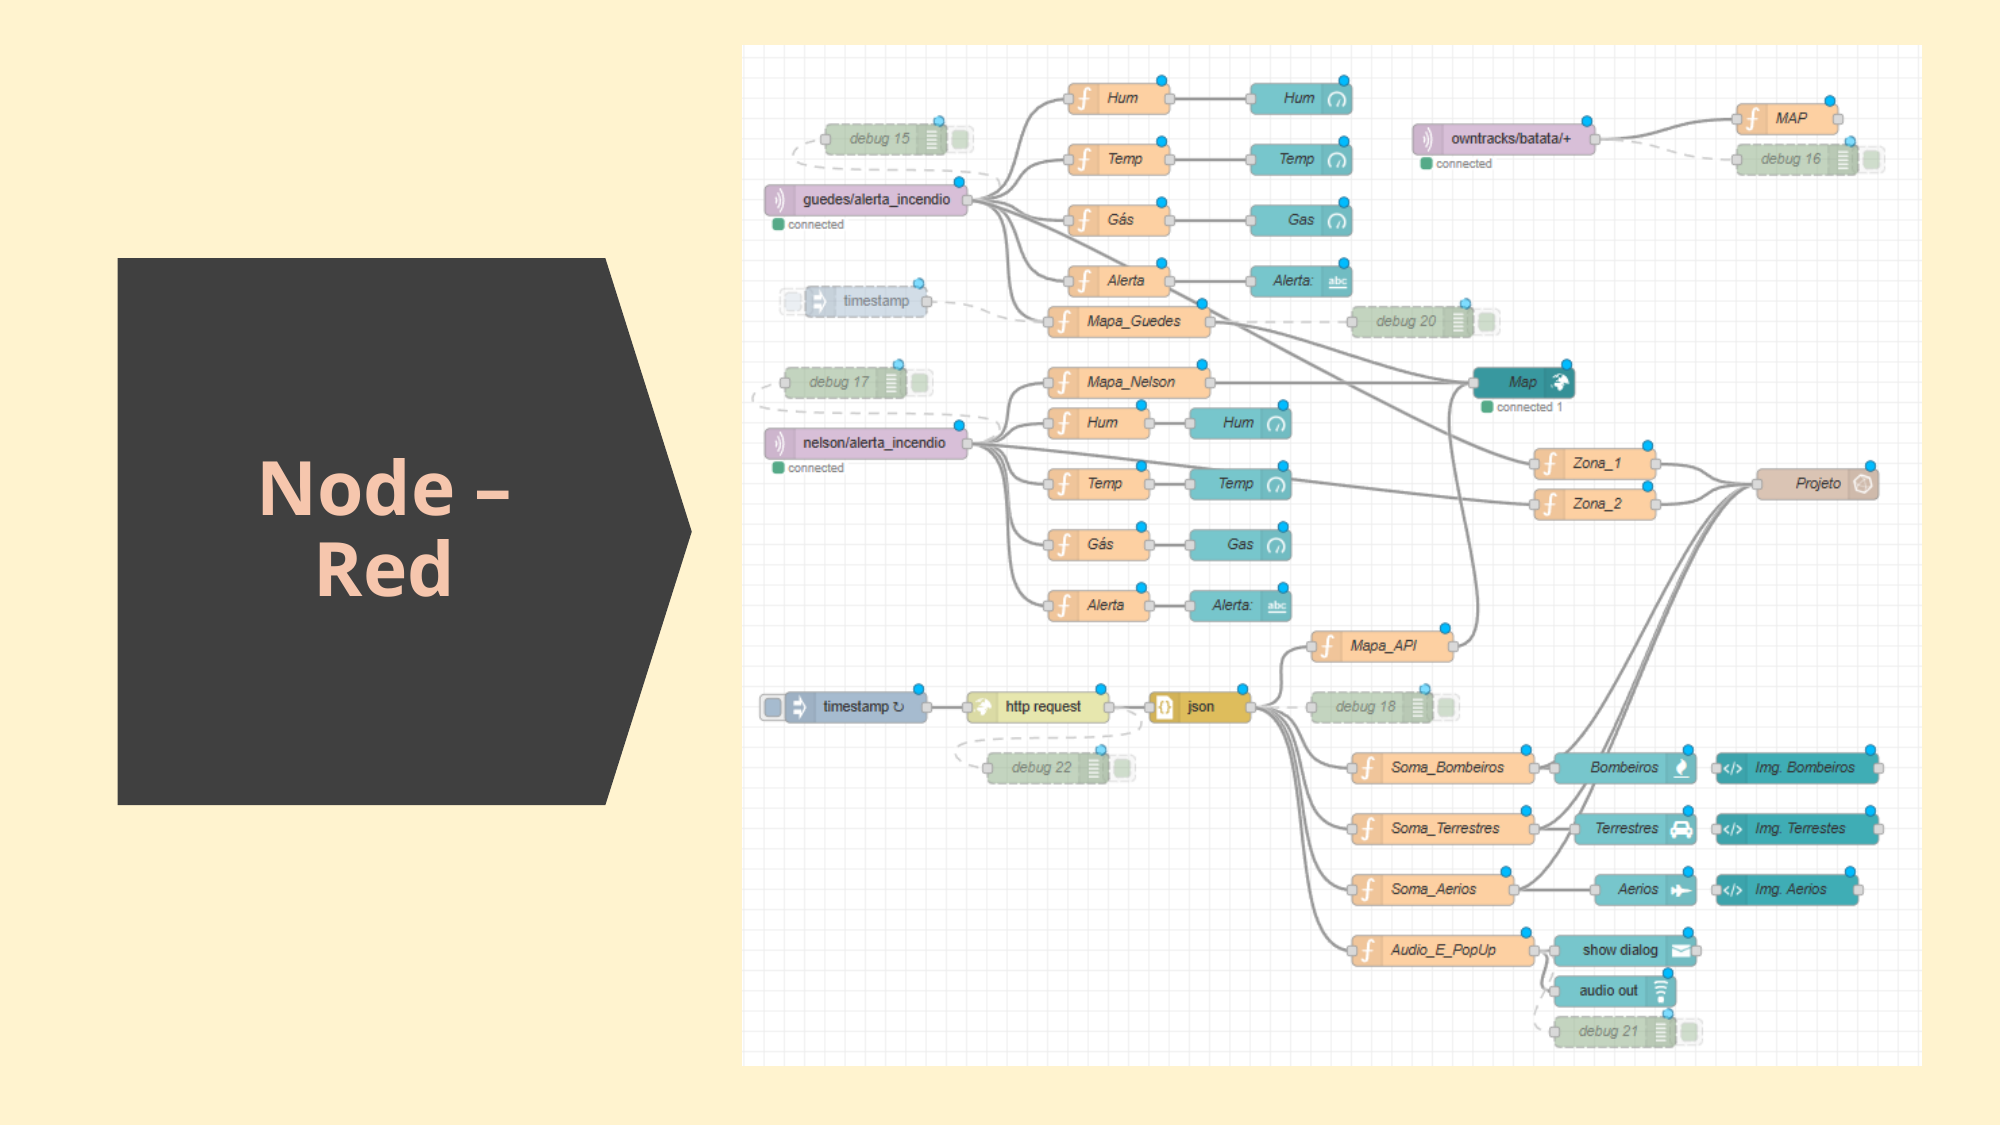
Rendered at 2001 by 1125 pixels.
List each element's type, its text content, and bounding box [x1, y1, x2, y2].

text_box [117, 258, 692, 806]
title Node – Red [168, 322, 601, 741]
picture [742, 45, 1922, 1066]
